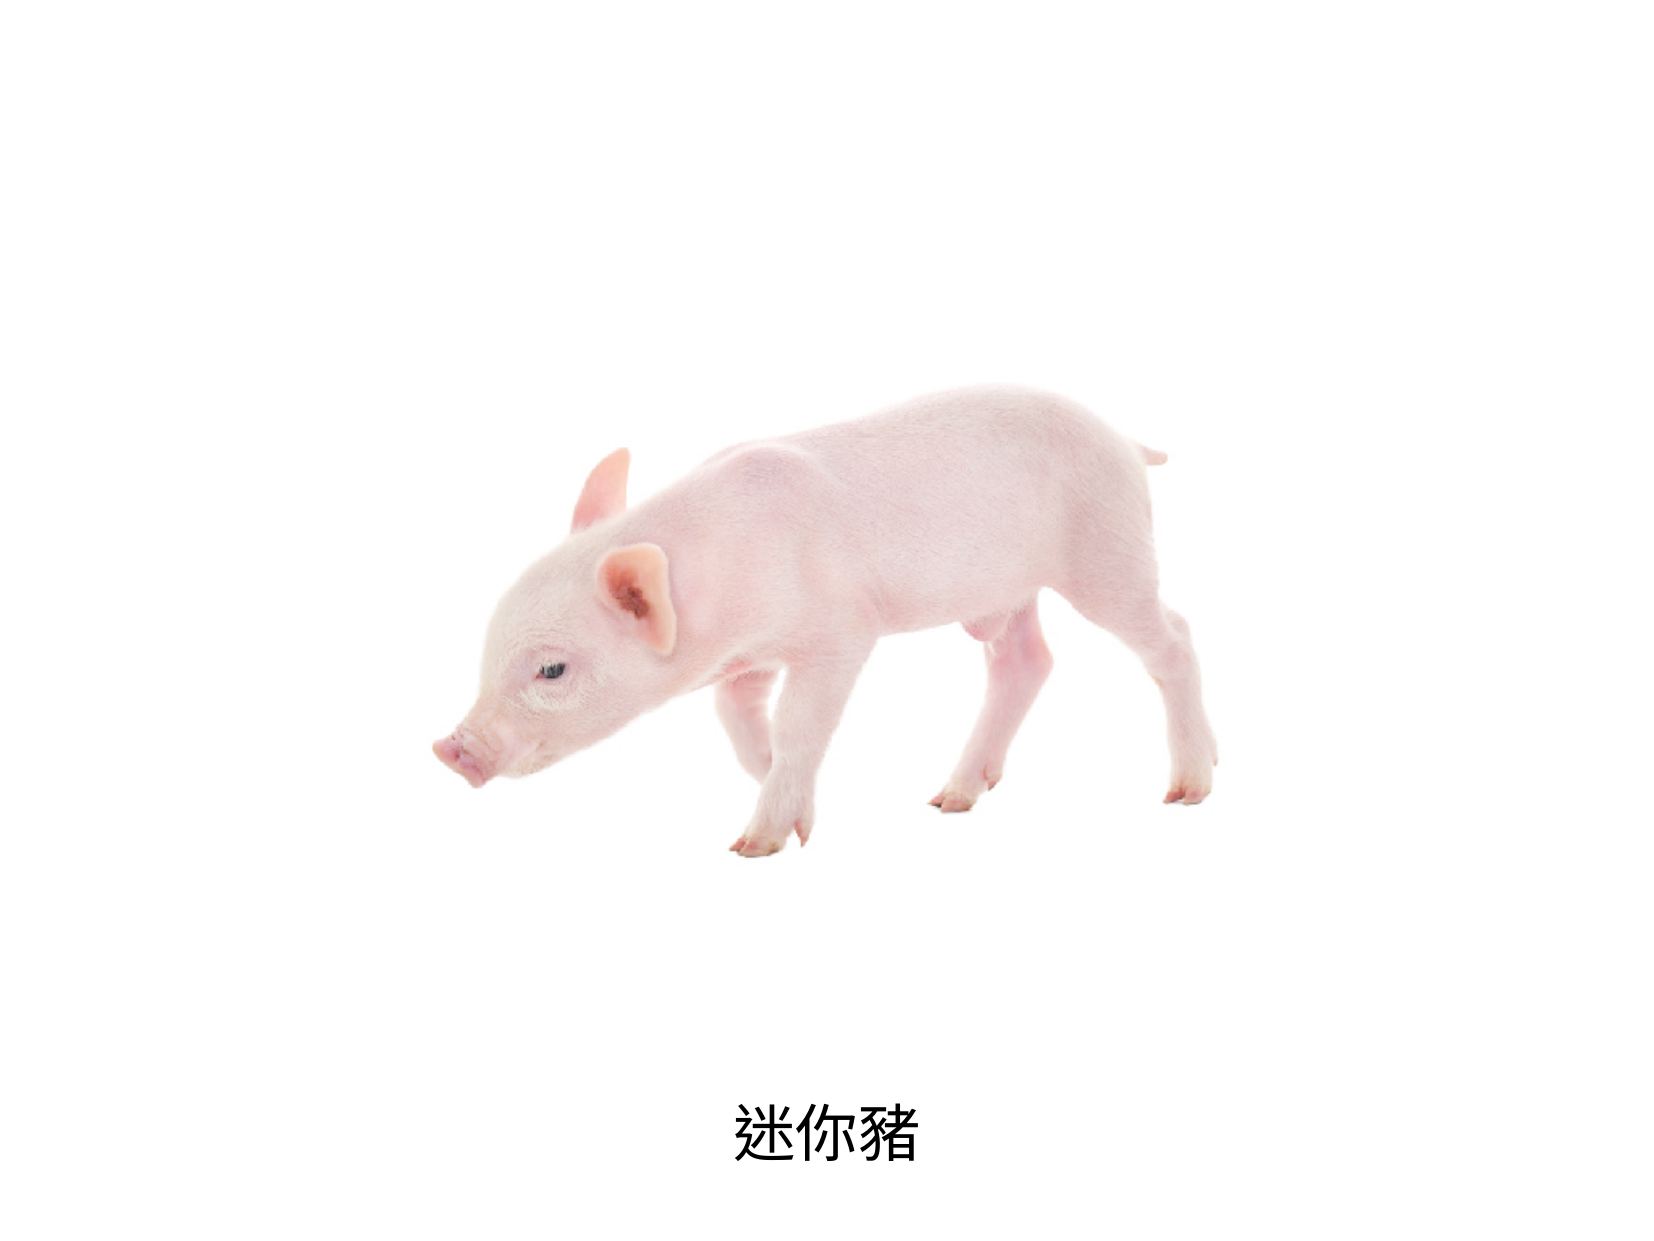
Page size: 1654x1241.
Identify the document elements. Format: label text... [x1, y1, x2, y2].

picture [0, 0, 1654, 1241]
title 迷你豬 [82, 1025, 1571, 1233]
